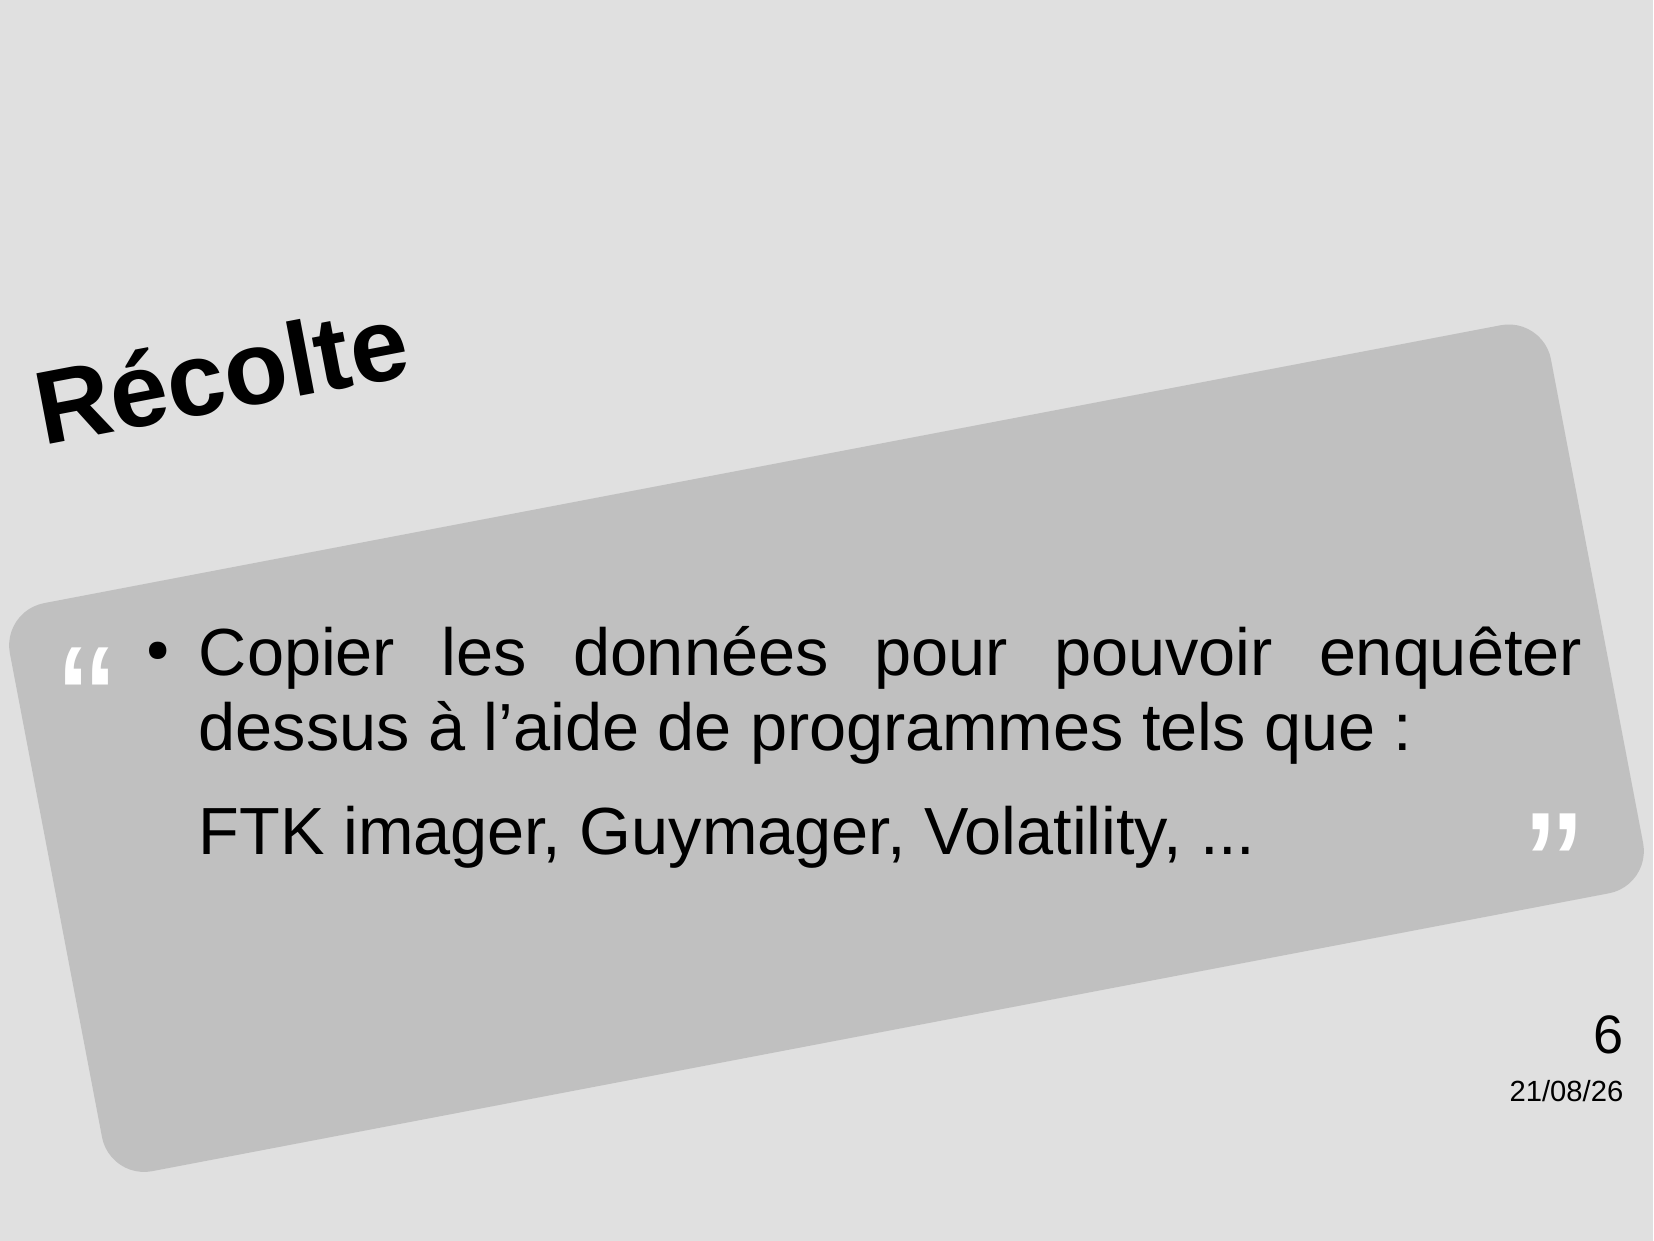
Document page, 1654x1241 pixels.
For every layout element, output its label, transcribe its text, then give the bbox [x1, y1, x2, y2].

title Récolte [16, 29, 1518, 512]
list Copier les données pour pouvoir enquêter dessus à l’aide de programmes tels que : FTK imager, Guymager, Volatility, ... [128, 615, 1583, 1087]
